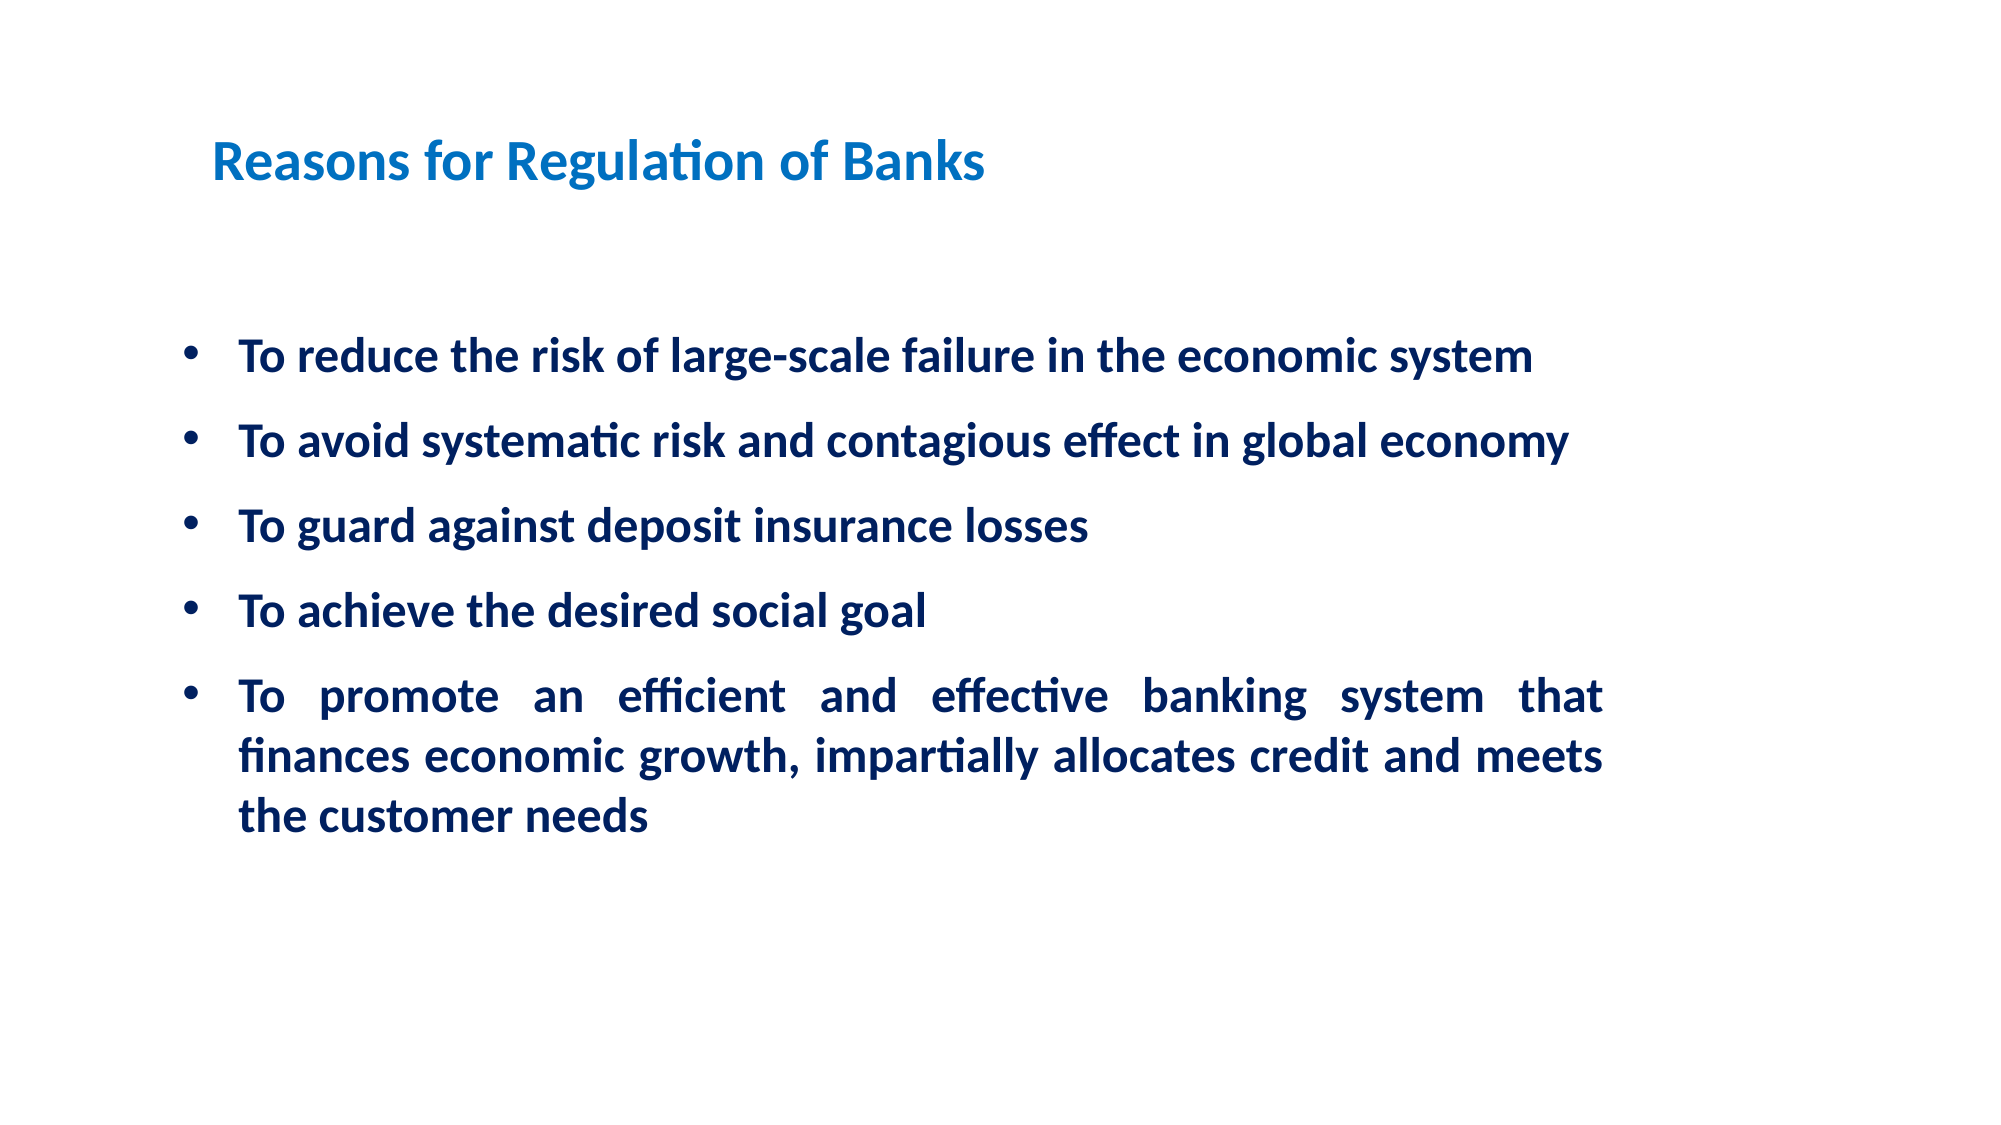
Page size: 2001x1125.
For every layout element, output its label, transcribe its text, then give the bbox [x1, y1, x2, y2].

text_box Reasons for Regulation of Banks [197, 114, 1724, 200]
text_box To reduce the risk of large-scale failure in the economic system To avoid systematic risk and contagious effect in global economy To guard against deposit insurance losses To achieve the desired social goal To promote an efficient and effective banking system that finances economic growth, impartially allocates credit and meets the customer needs [167, 315, 1620, 1105]
